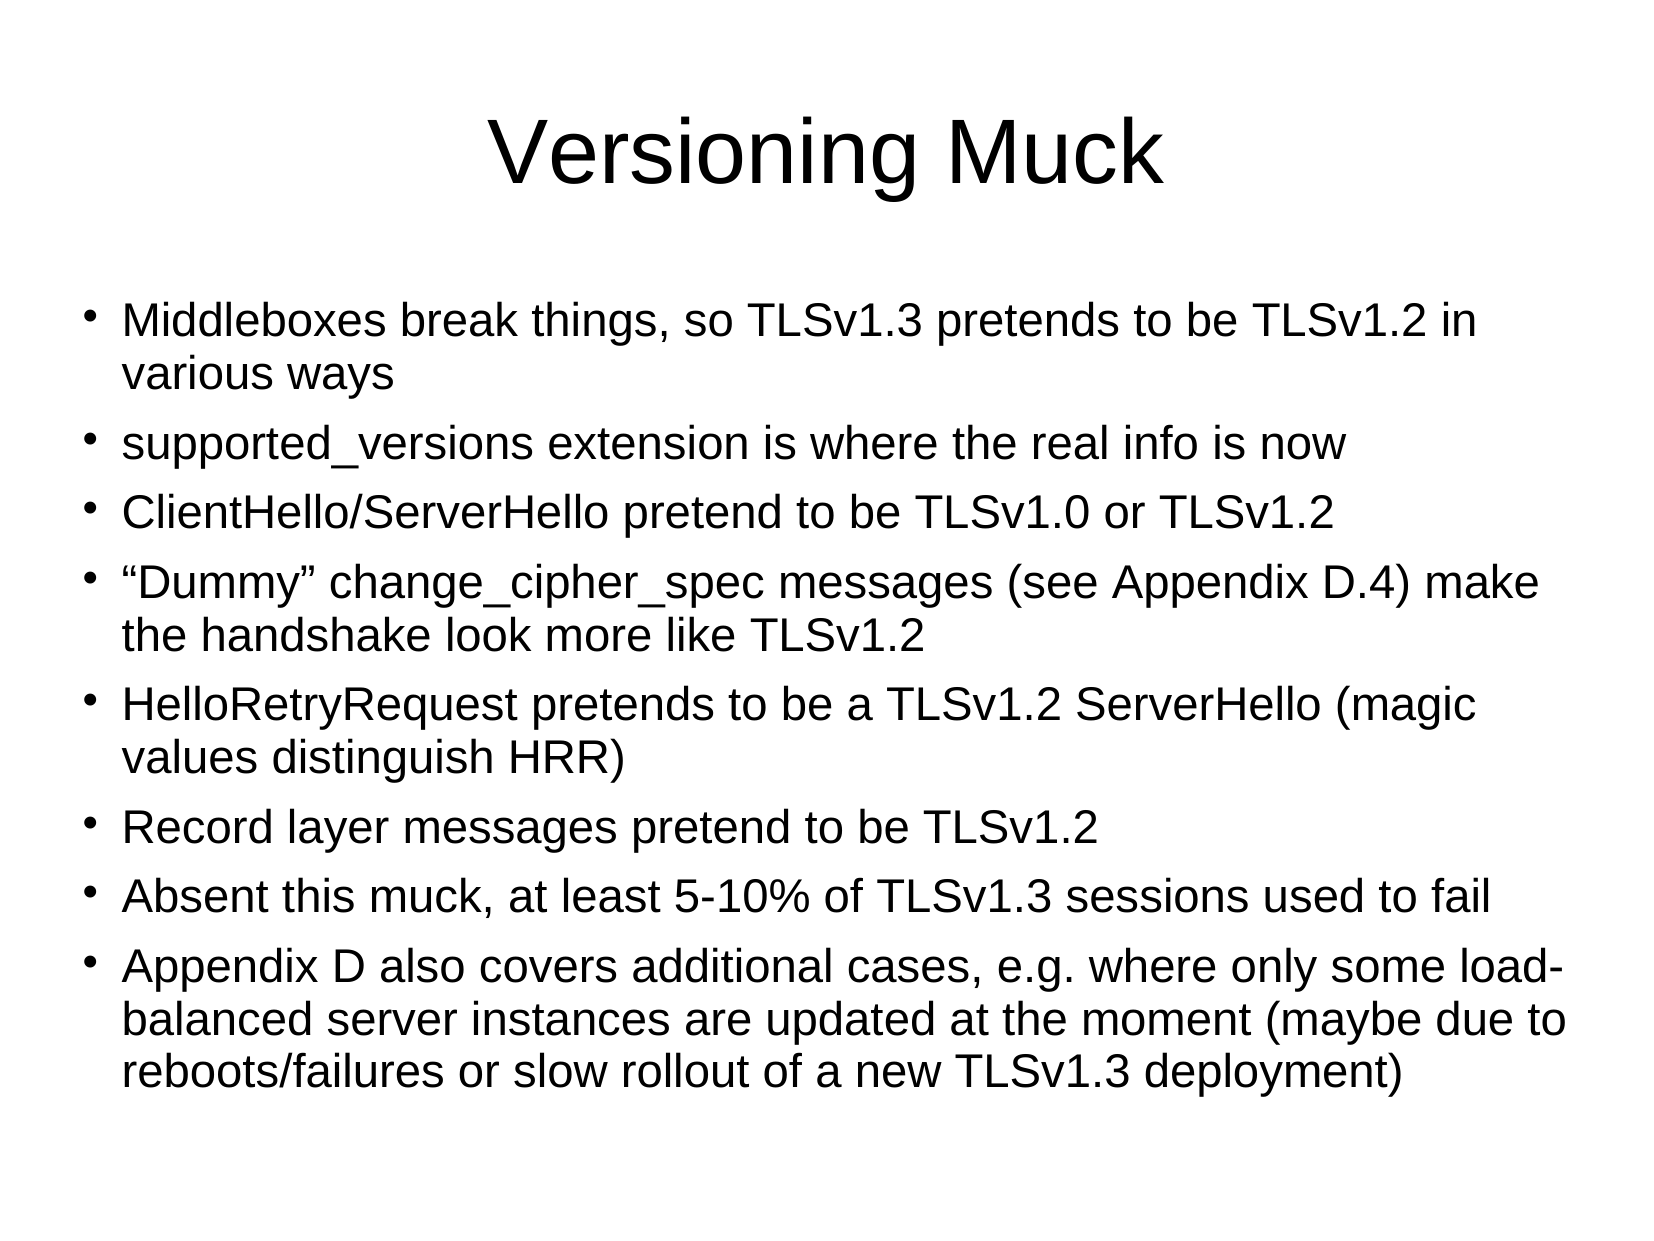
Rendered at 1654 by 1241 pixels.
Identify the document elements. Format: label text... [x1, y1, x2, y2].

title Versioning Muck [82, 49, 1571, 257]
list Middleboxes break things, so TLSv1.3 pretends to be TLSv1.2 in various ways supported_versions extension is where the real info is now ClientHello/ServerHello pretend to be TLSv1.0 or TLSv1.2 “Dummy” change_cipher_spec messages (see Appendix D.4) make the handshake look more like TLSv1.2 HelloRetryRequest pretends to be a TLSv1.2 ServerHello (magic values distinguish HRR) Record layer messages pretend to be TLSv1.2 Absent this muck, at least 5-10% of TLSv1.3 sessions used to fail Appendix D also covers additional cases, e.g. where only some load-balanced server instances are updated at the moment (maybe due to reboots/failures or slow rollout of a new TLSv1.3 deployment) [82, 290, 1571, 1158]
